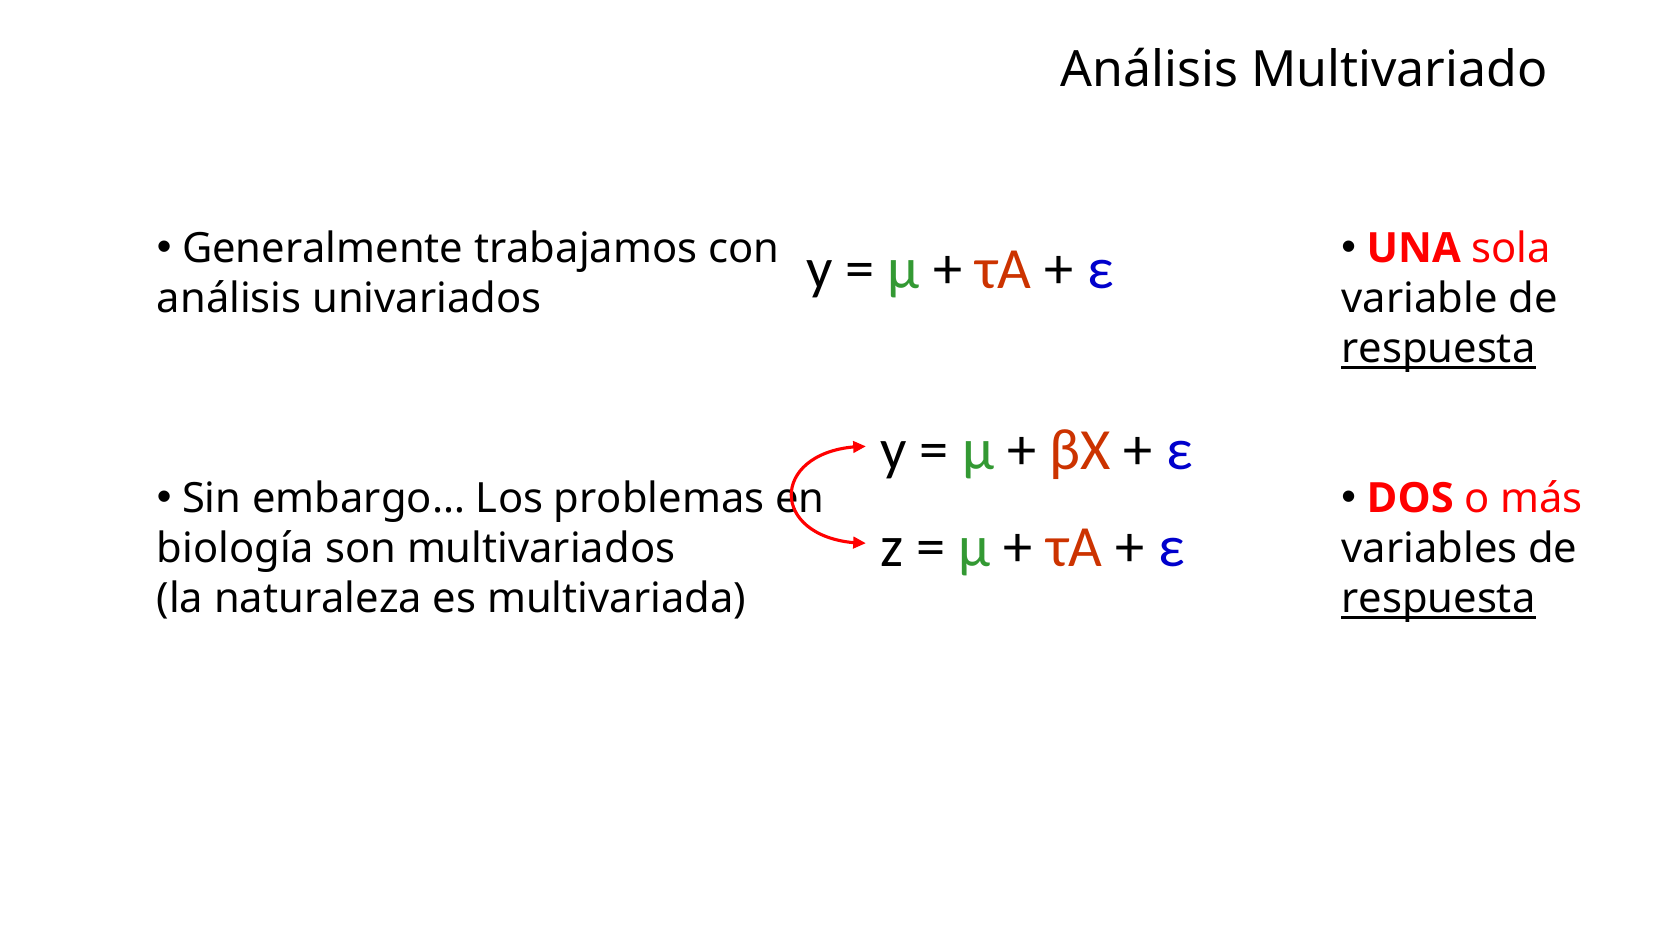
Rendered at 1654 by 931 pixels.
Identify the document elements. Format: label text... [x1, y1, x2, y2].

text_box z = µ + τA + ε [865, 500, 1326, 586]
text_box Generalmente trabajamos con análisis univariados Sin embargo… Los problemas en biología son multivariados (la naturaleza es multivariada) [794, 448, 879, 542]
text_box Generalmente trabajamos con análisis univariados Sin embargo… Los problemas en biología son multivariados (la naturaleza es multivariada) [142, 212, 879, 629]
text_box UNA sola variable de respuesta DOS o más variables de respuesta [1326, 213, 1611, 679]
text_box Análisis Multivariado [1045, 29, 1563, 105]
text_box y = µ + τA + ε [791, 222, 1318, 309]
text_box y = µ + βX + ε [865, 403, 1326, 490]
